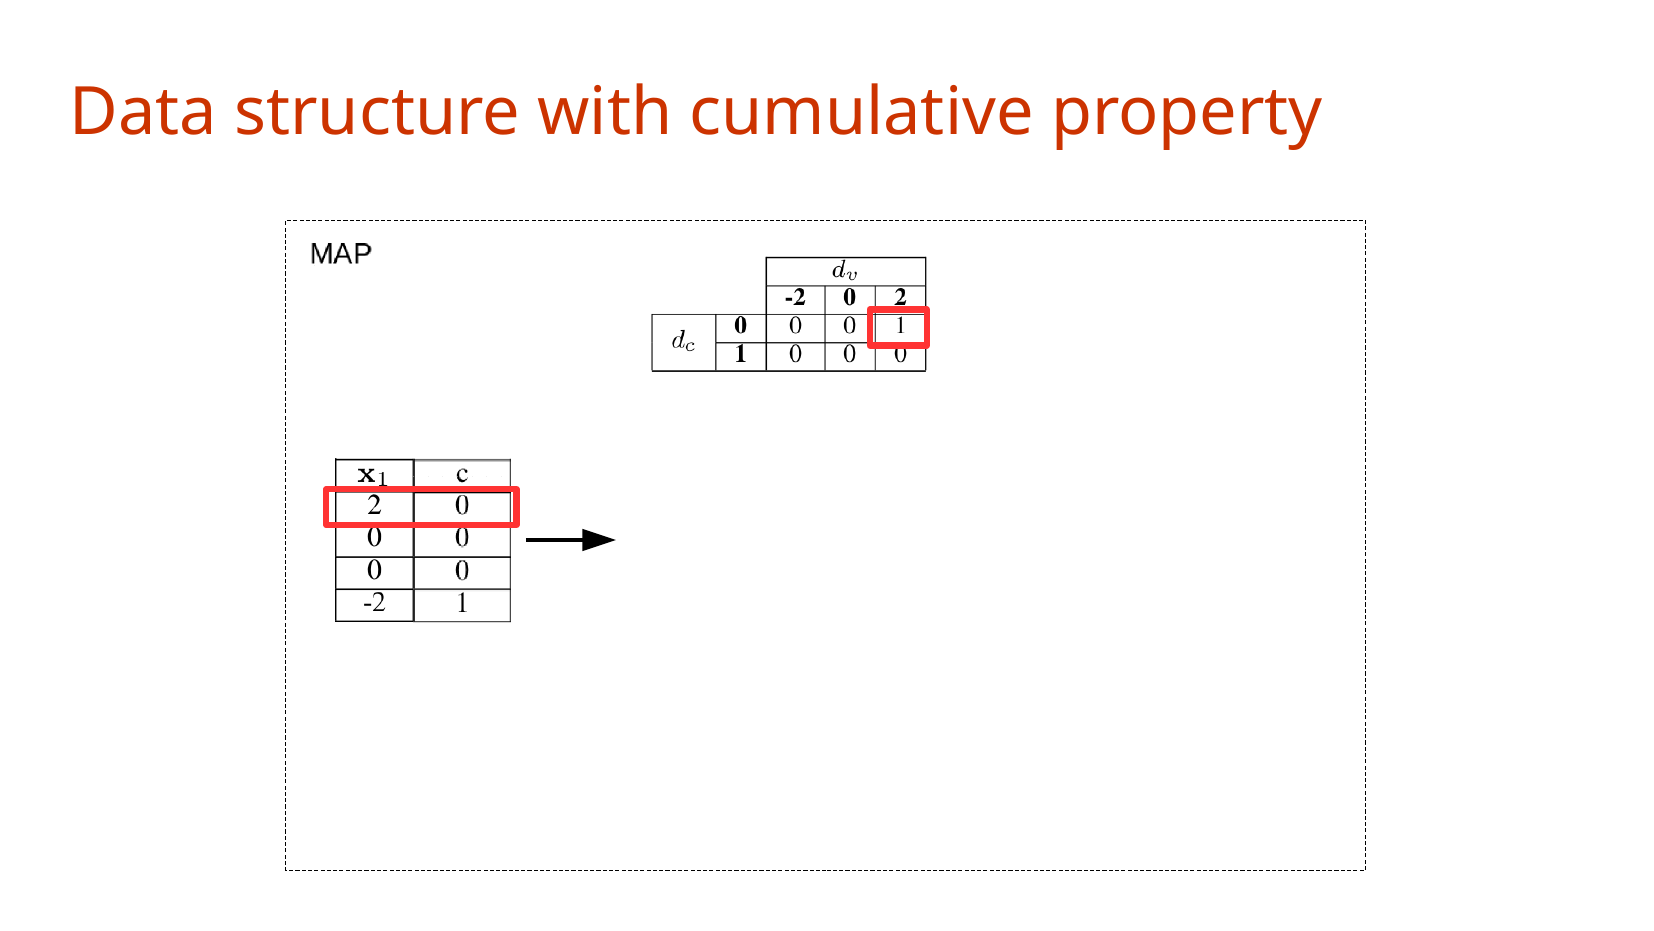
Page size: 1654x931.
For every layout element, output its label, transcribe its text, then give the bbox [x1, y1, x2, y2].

picture [301, 235, 378, 271]
picture [335, 458, 511, 486]
picture [335, 492, 511, 522]
picture [873, 313, 924, 342]
text_box [234, 435, 335, 676]
text_box Data structure with cumulative property [54, 55, 1202, 152]
picture [335, 528, 511, 623]
picture [648, 253, 930, 373]
text_box [329, 492, 335, 522]
